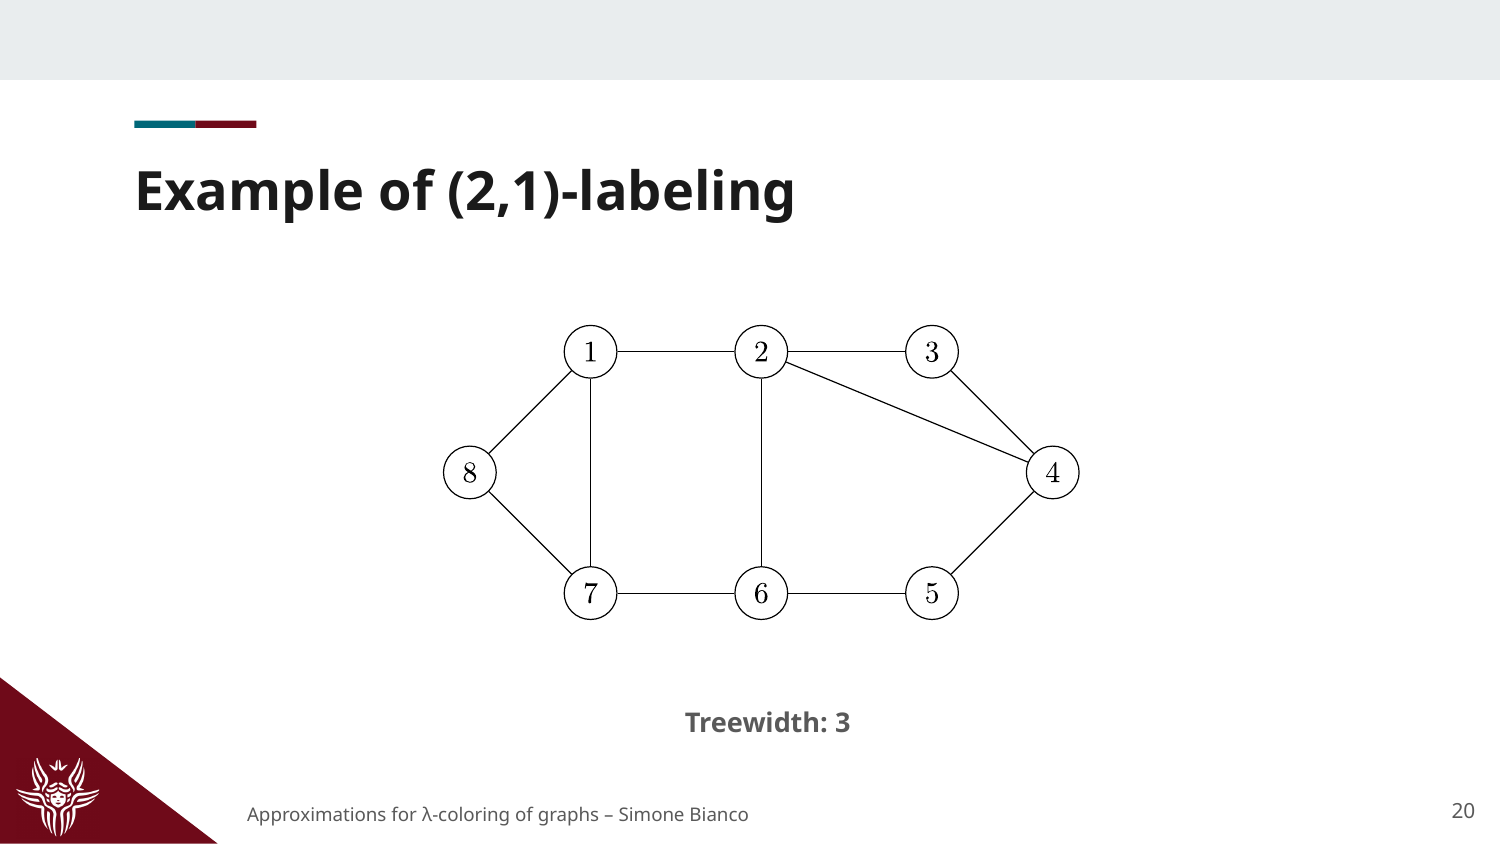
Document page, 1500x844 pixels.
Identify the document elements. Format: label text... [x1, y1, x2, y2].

picture [442, 324, 1080, 621]
picture [16, 758, 100, 839]
text_box Treewidth: 3 [295, 696, 1241, 756]
slide_number <number> [1400, 779, 1491, 844]
title Example of (2,1)-labeling [119, 141, 1381, 230]
text_box Approximations for λ-coloring of graphs – Simone Bianco [232, 783, 1193, 839]
